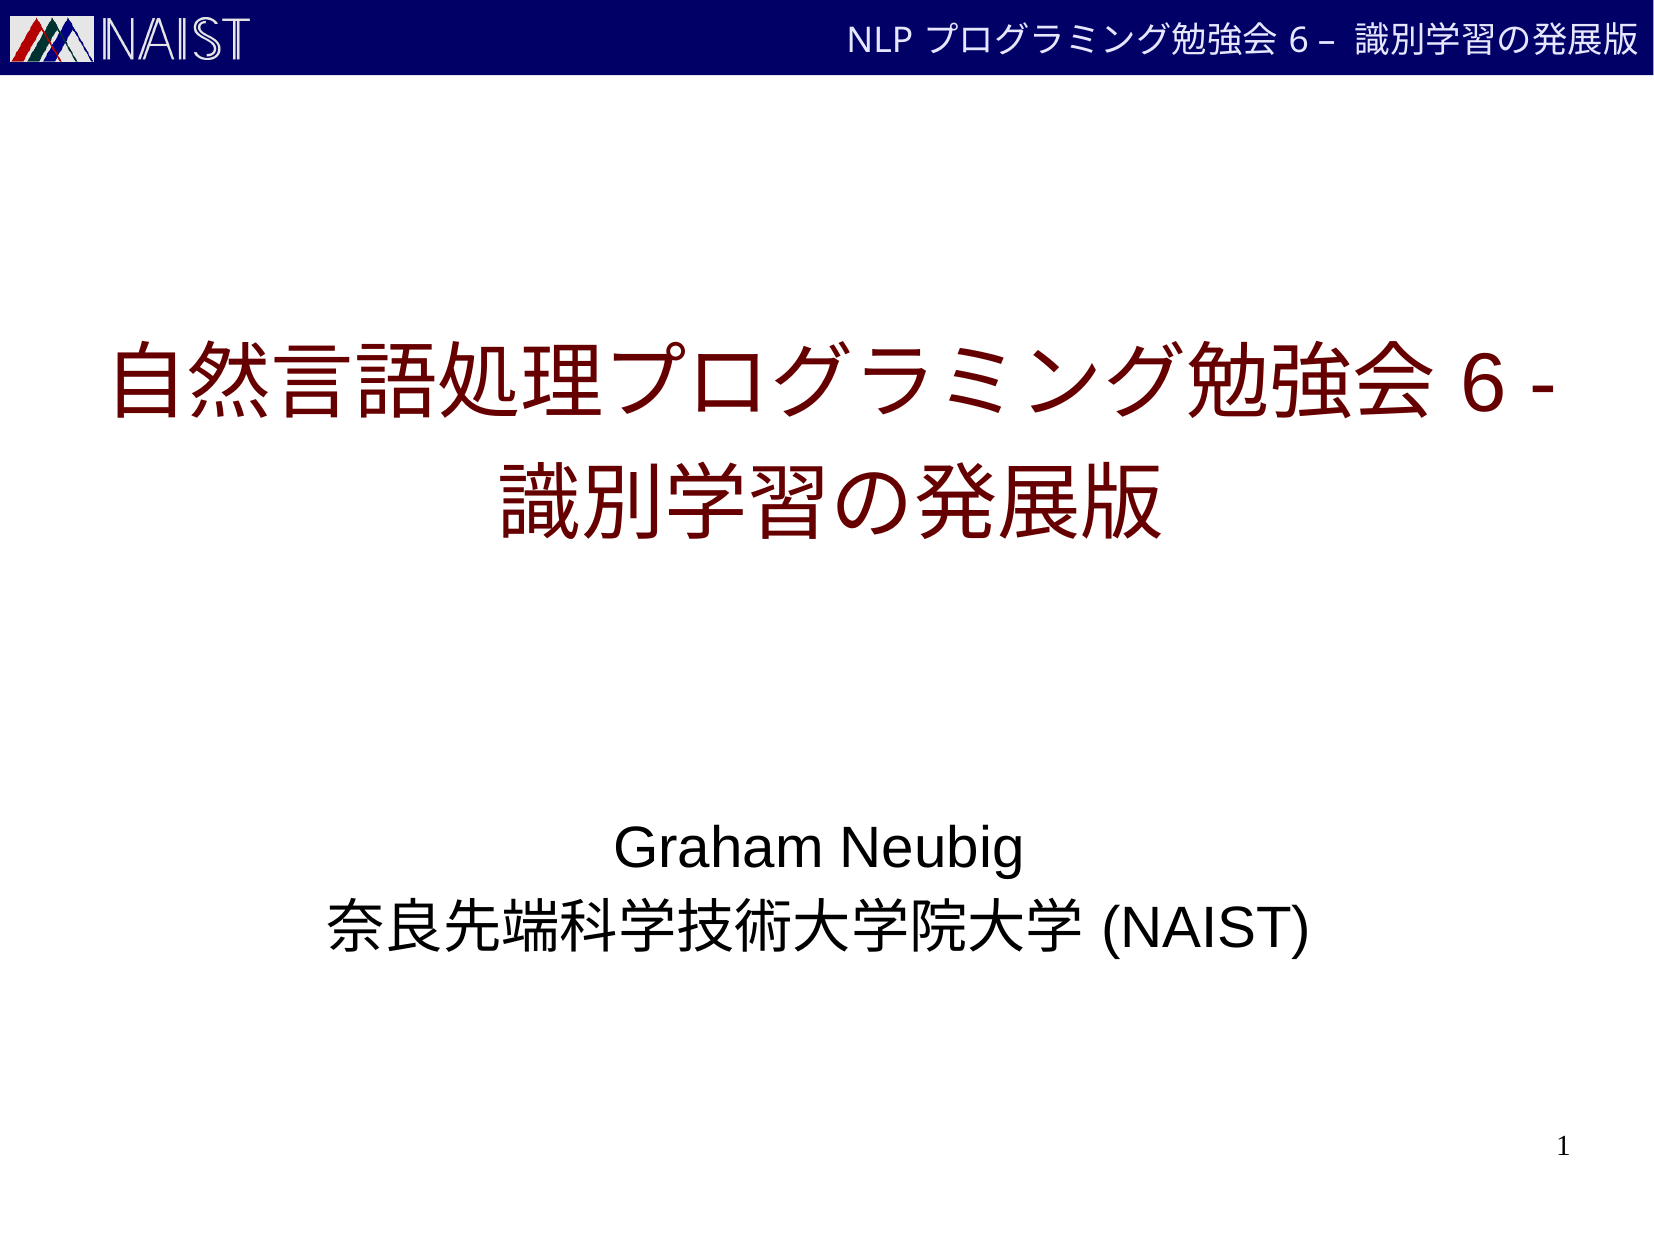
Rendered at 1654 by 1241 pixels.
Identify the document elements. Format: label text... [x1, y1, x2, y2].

title 自然言語処理プログラミング勉強会6 - 識別学習の発展版 [86, 339, 1576, 533]
subtitle Graham Neubig 奈良先端科学技術大学院大学(NAIST) [75, 780, 1564, 999]
picture [102, 17, 251, 60]
picture [10, 16, 94, 62]
